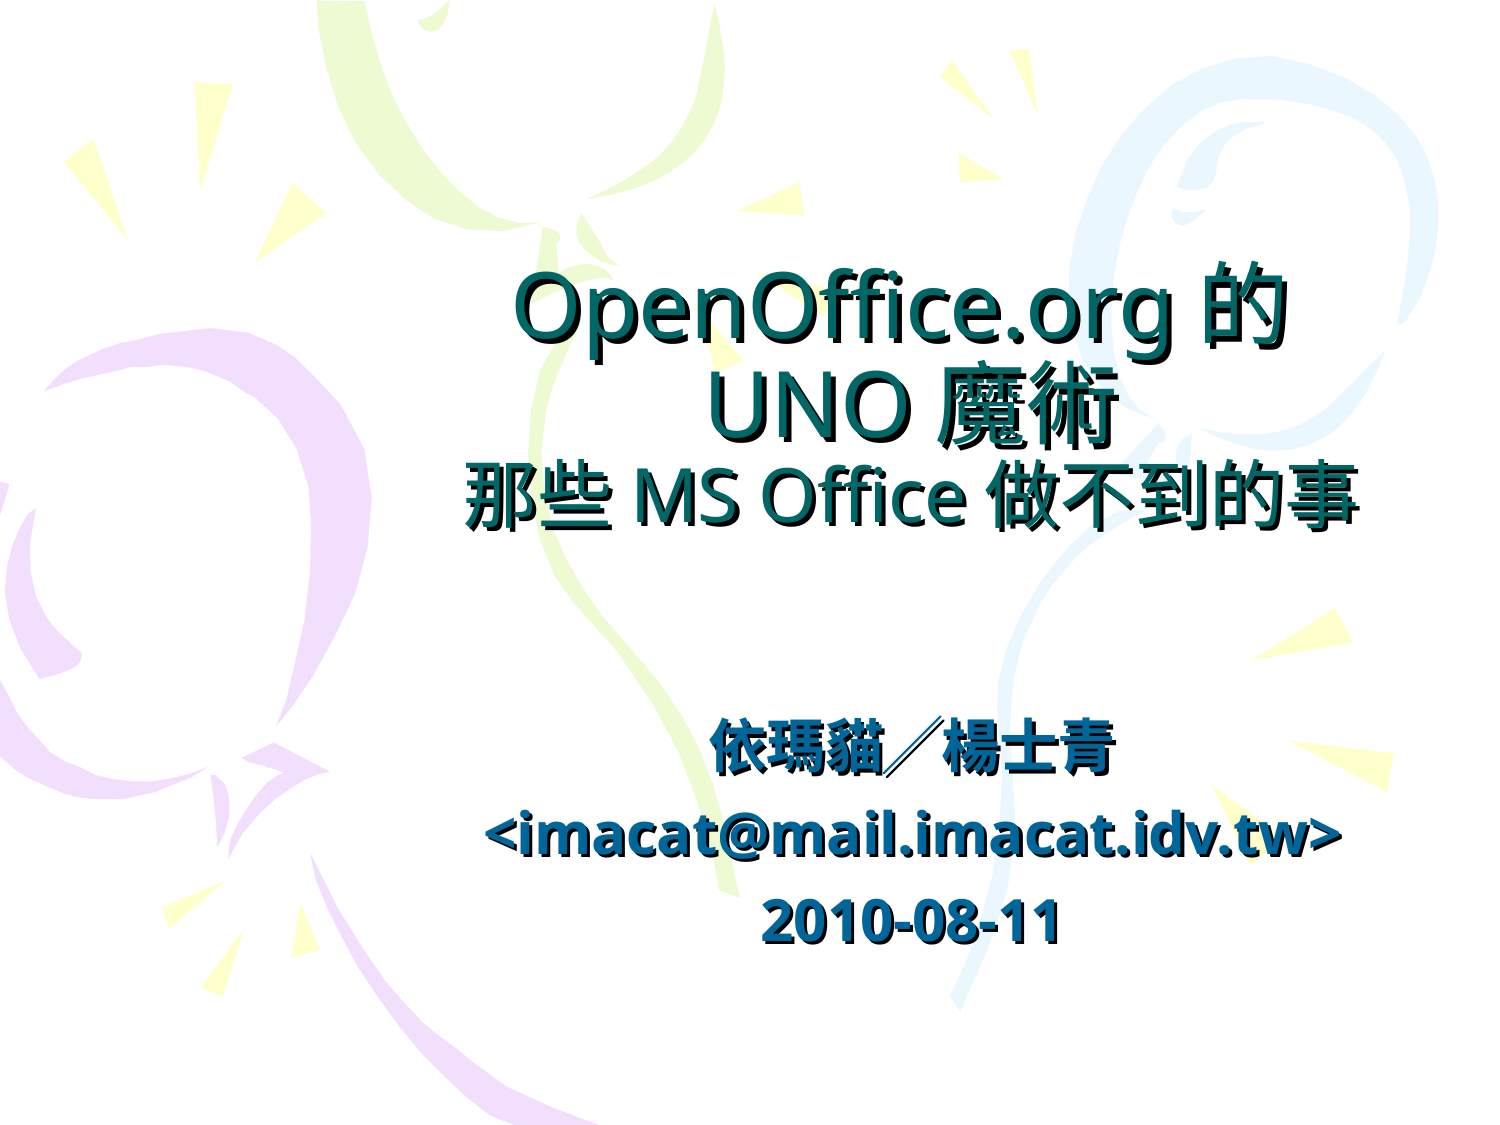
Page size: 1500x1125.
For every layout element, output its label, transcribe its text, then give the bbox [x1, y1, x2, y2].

subtitle 依瑪貓╱楊士青 <imacat@mail.imacat.idv.tw> 2010-08-11 [408, 709, 1417, 954]
title OpenOffice.org的UNO魔術 那些MS Office做不到的事 [402, 97, 1419, 701]
